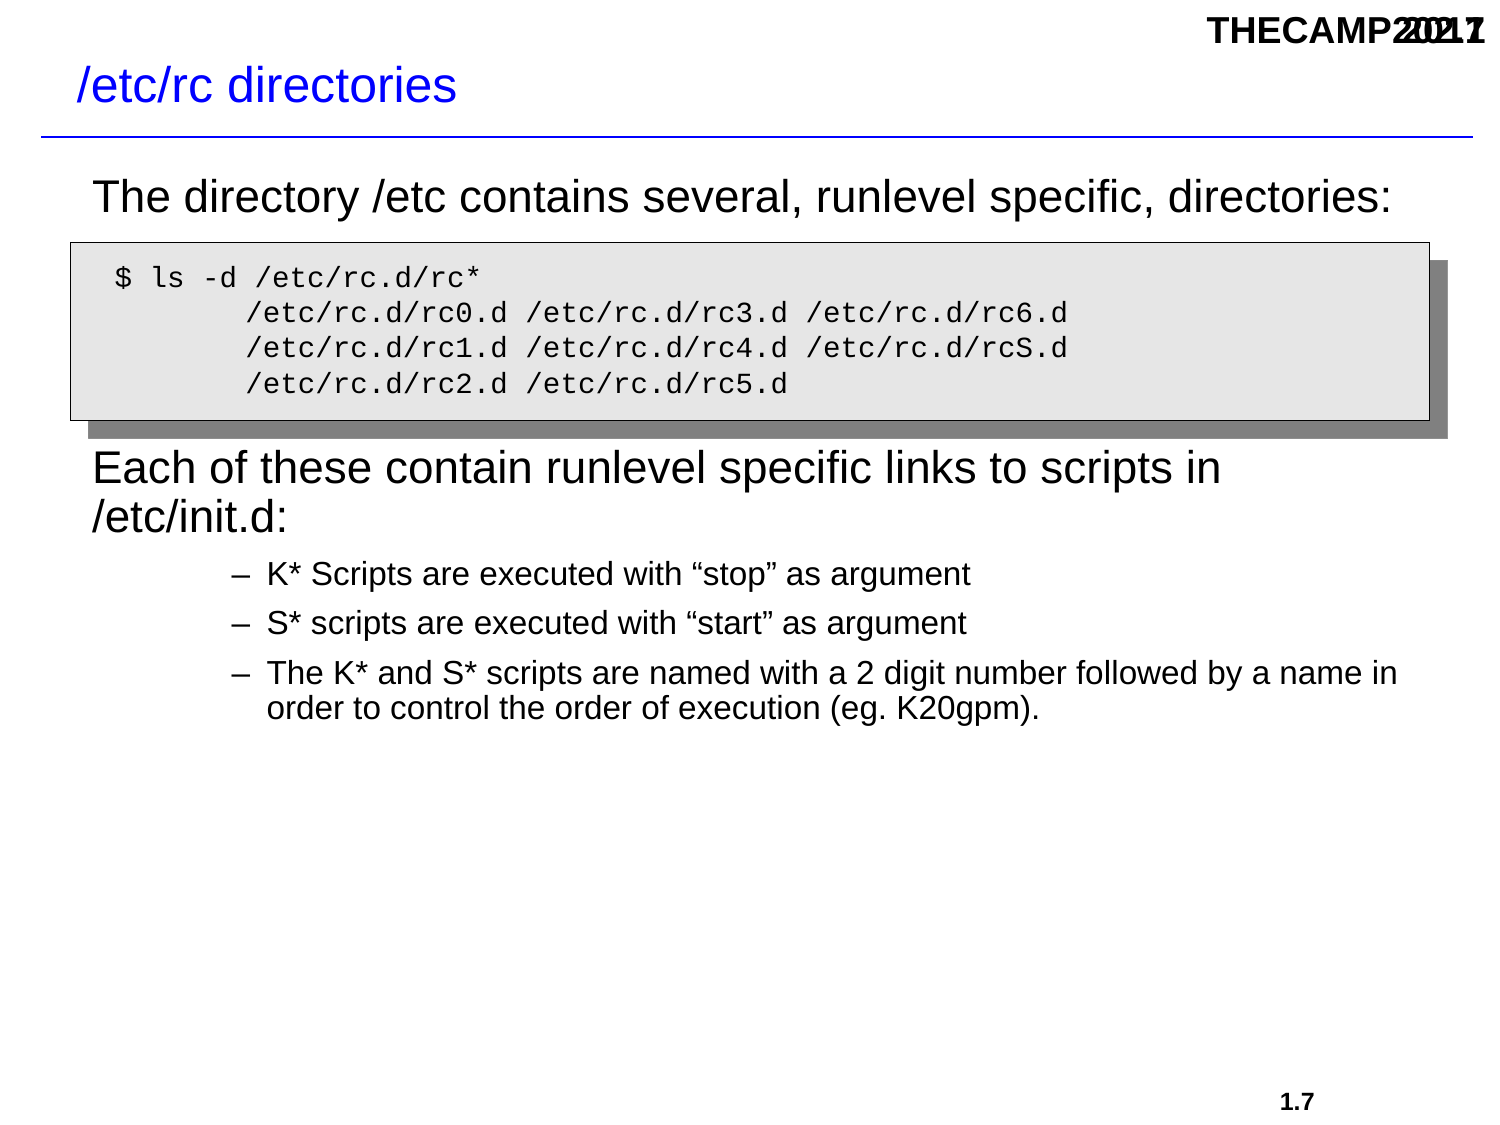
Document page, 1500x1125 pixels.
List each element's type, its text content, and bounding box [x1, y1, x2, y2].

text_box $ ls -d /etc/rc.d/rc* /etc/rc.d/rc0.d /etc/rc.d/rc3.d /etc/rc.d/rc6.d /etc/rc.d/rc1.d /etc/rc.d/rc4.d /etc/rc.d/rcS.d /etc/rc.d/rc2.d /etc/rc.d/rc5.d [70, 242, 1430, 421]
list The directory /etc contains several, runlevel specific, directories: Each of these contain runlevel specific links to scripts in /etc/init.d: K* Scripts are executed with “stop” as argument S* scripts are executed with “start” as argument The K* and S* scripts are named with a 2 digit number followed by a name in order to control the order of execution (eg. K20gpm). [92, 172, 1447, 1007]
title /etc/rc directories [76, 39, 1424, 126]
text_box 202.1 [1350, 0, 1500, 60]
